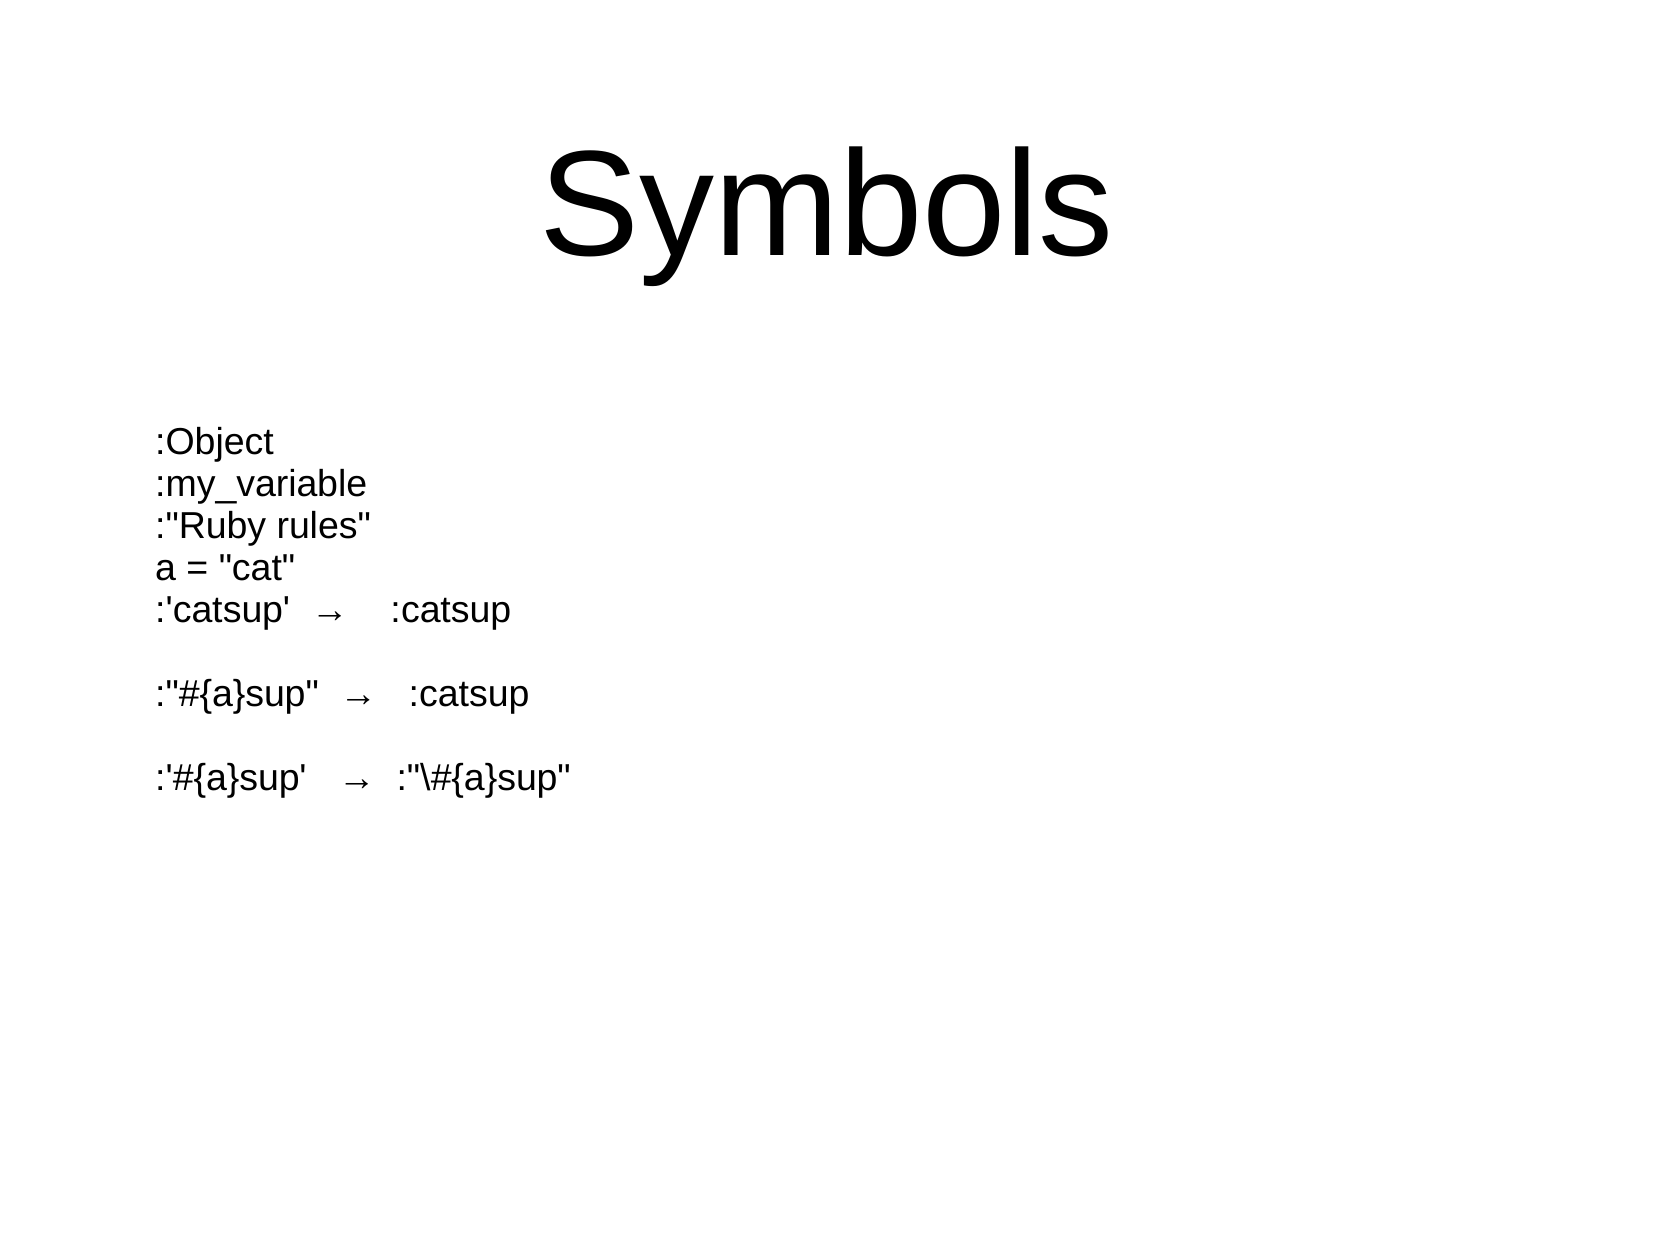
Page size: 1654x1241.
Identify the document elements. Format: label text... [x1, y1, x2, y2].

text_box Symbols [524, 112, 1130, 295]
text_box :Object :my_variable :"Ruby rules" a = "cat" :'catsup' → :catsup :"#{a}sup" → :catsup :'#{a}sup' → :"\#{a}sup" [140, 413, 768, 849]
